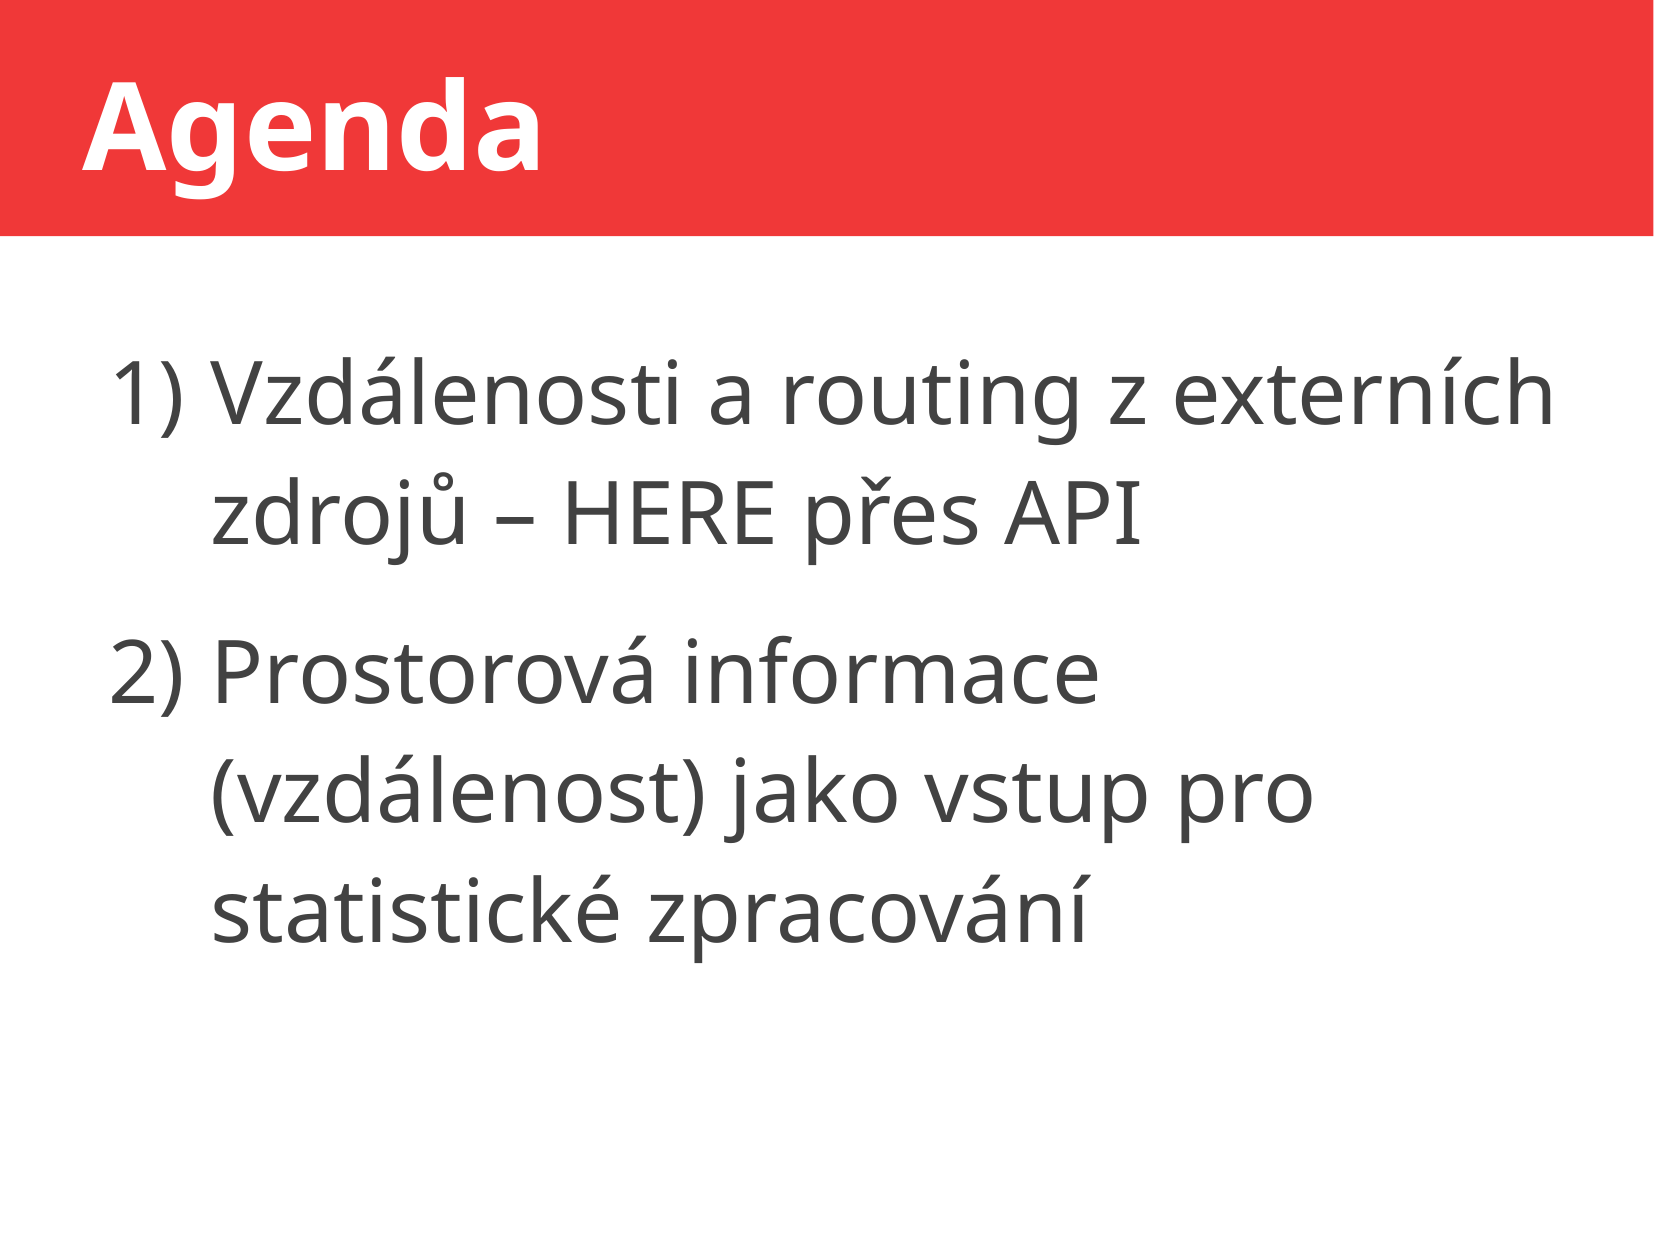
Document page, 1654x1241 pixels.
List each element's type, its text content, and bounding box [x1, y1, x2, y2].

title Agenda [82, 19, 1571, 227]
list Vzdálenosti a routing z externích zdrojů – HERE přes API Prostorová informace (vzdálenost) jako vstup pro statistické zpracování [79, 330, 1560, 1096]
